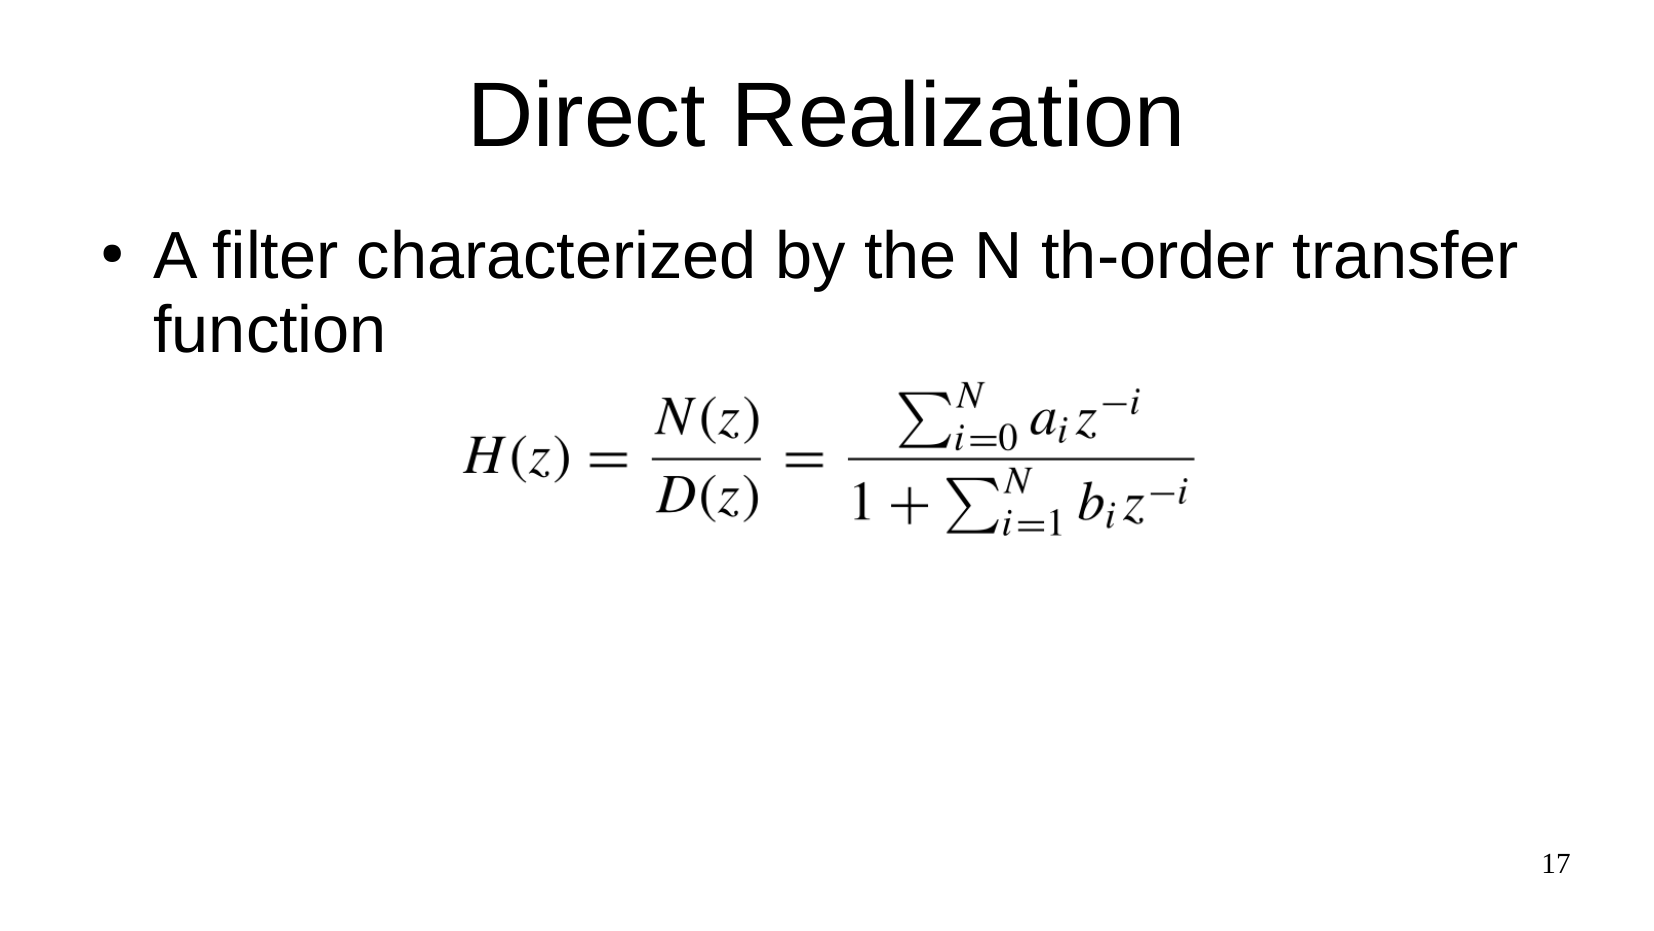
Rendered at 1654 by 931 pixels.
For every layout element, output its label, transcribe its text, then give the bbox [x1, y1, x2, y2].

picture [454, 373, 1200, 544]
list A ﬁlter characterized by the N th-order transfer function [82, 217, 1571, 376]
title Direct Realization [82, 37, 1571, 193]
